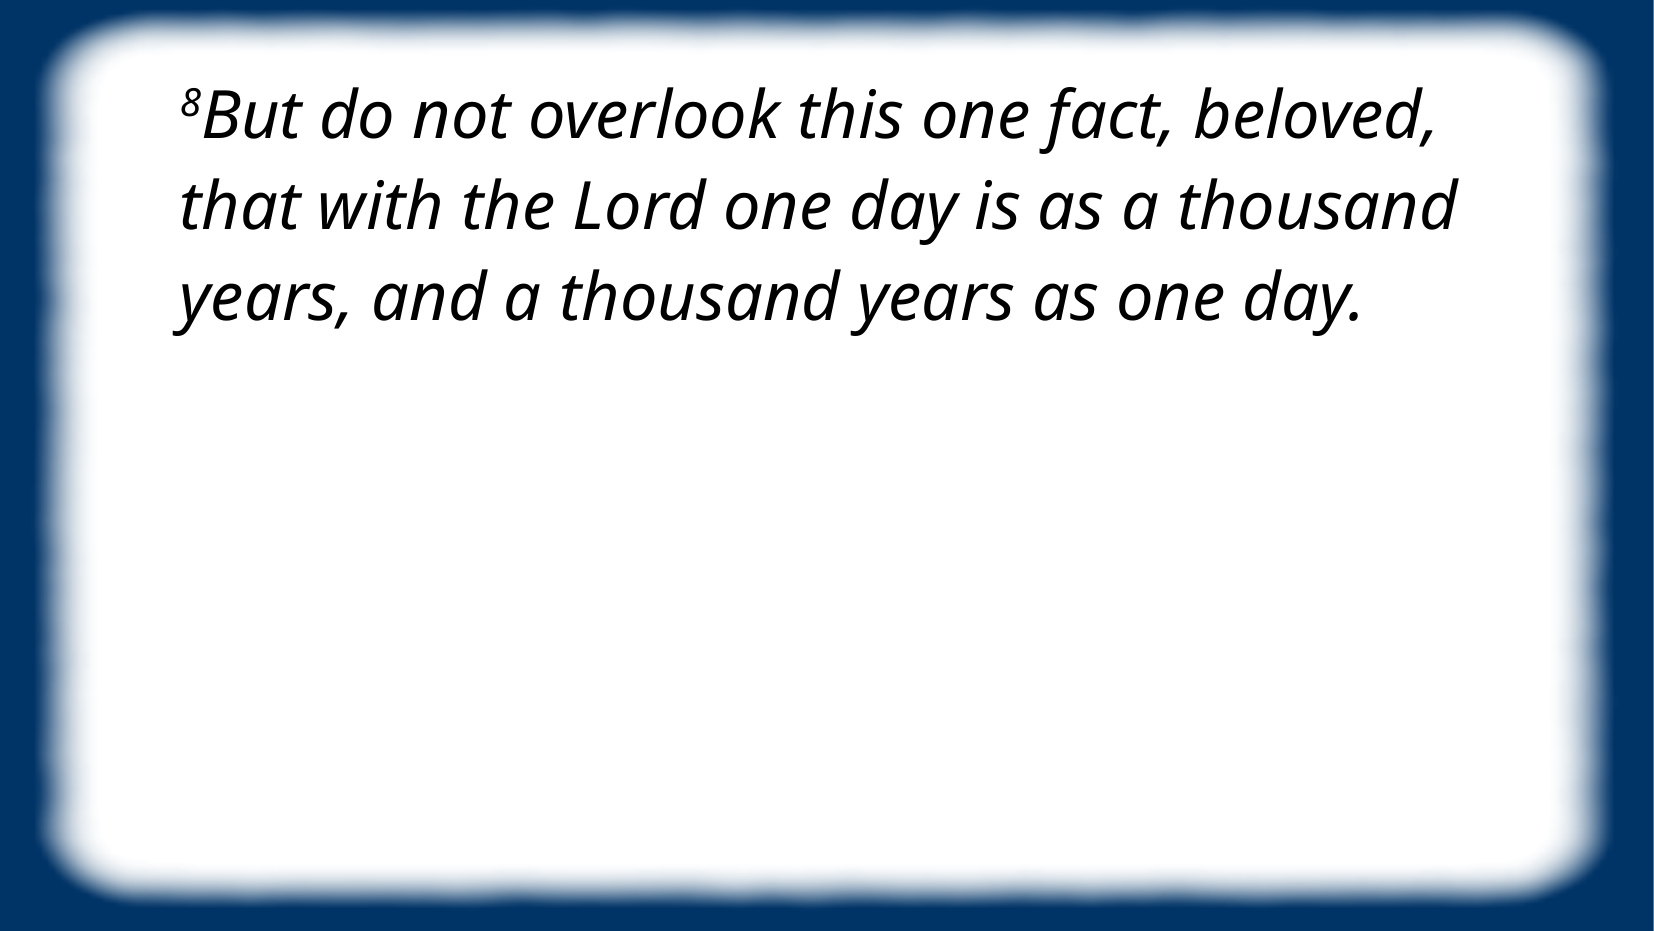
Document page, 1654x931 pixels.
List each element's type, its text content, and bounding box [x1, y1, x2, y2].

picture [0, 0, 1654, 931]
text_box 8But do not overlook this one fact, beloved, that with the Lord one day is as a thousand years, and a thousand years as one day. [165, 60, 1546, 369]
